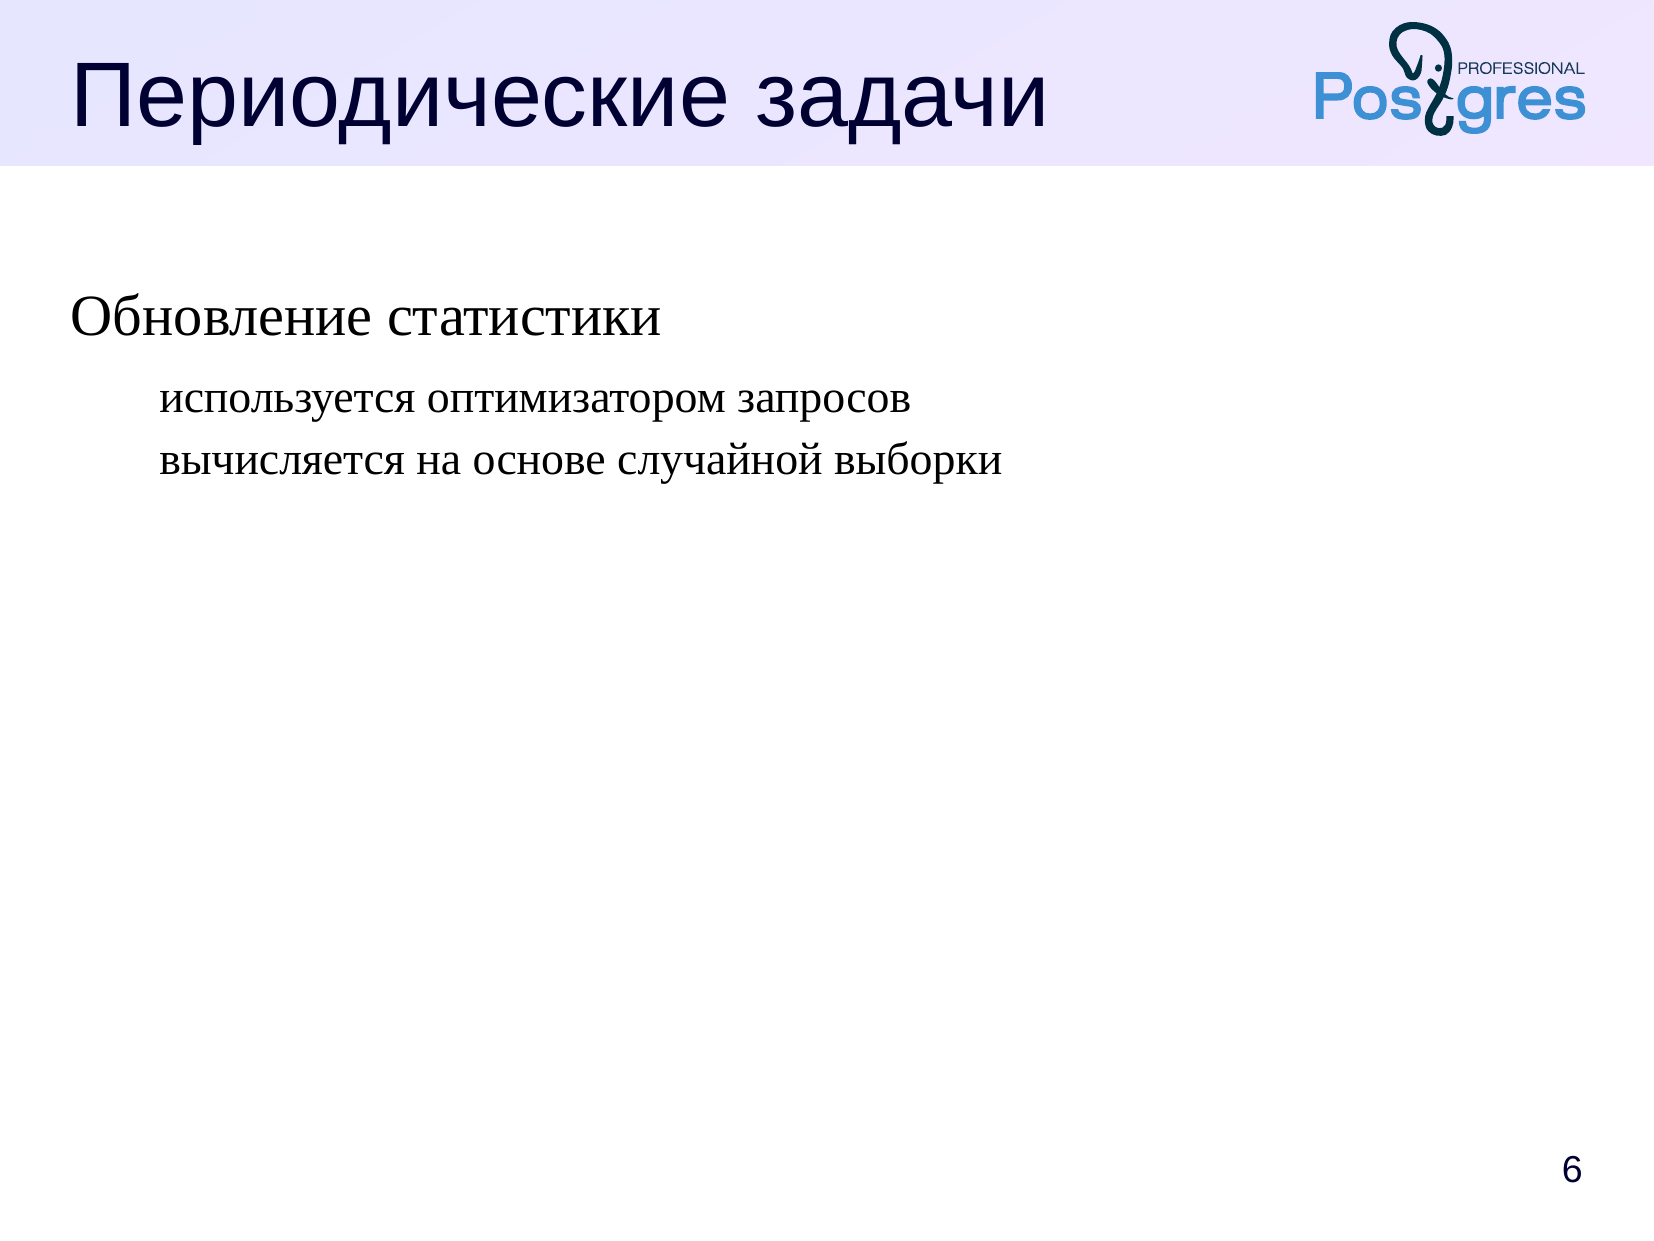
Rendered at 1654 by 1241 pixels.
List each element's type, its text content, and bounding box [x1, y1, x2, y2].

list Обновление статистики используется оптимизатором запросов вычисляется на основе случайной выборки [70, 283, 1583, 1134]
title Периодические задачи [70, 43, 1241, 147]
